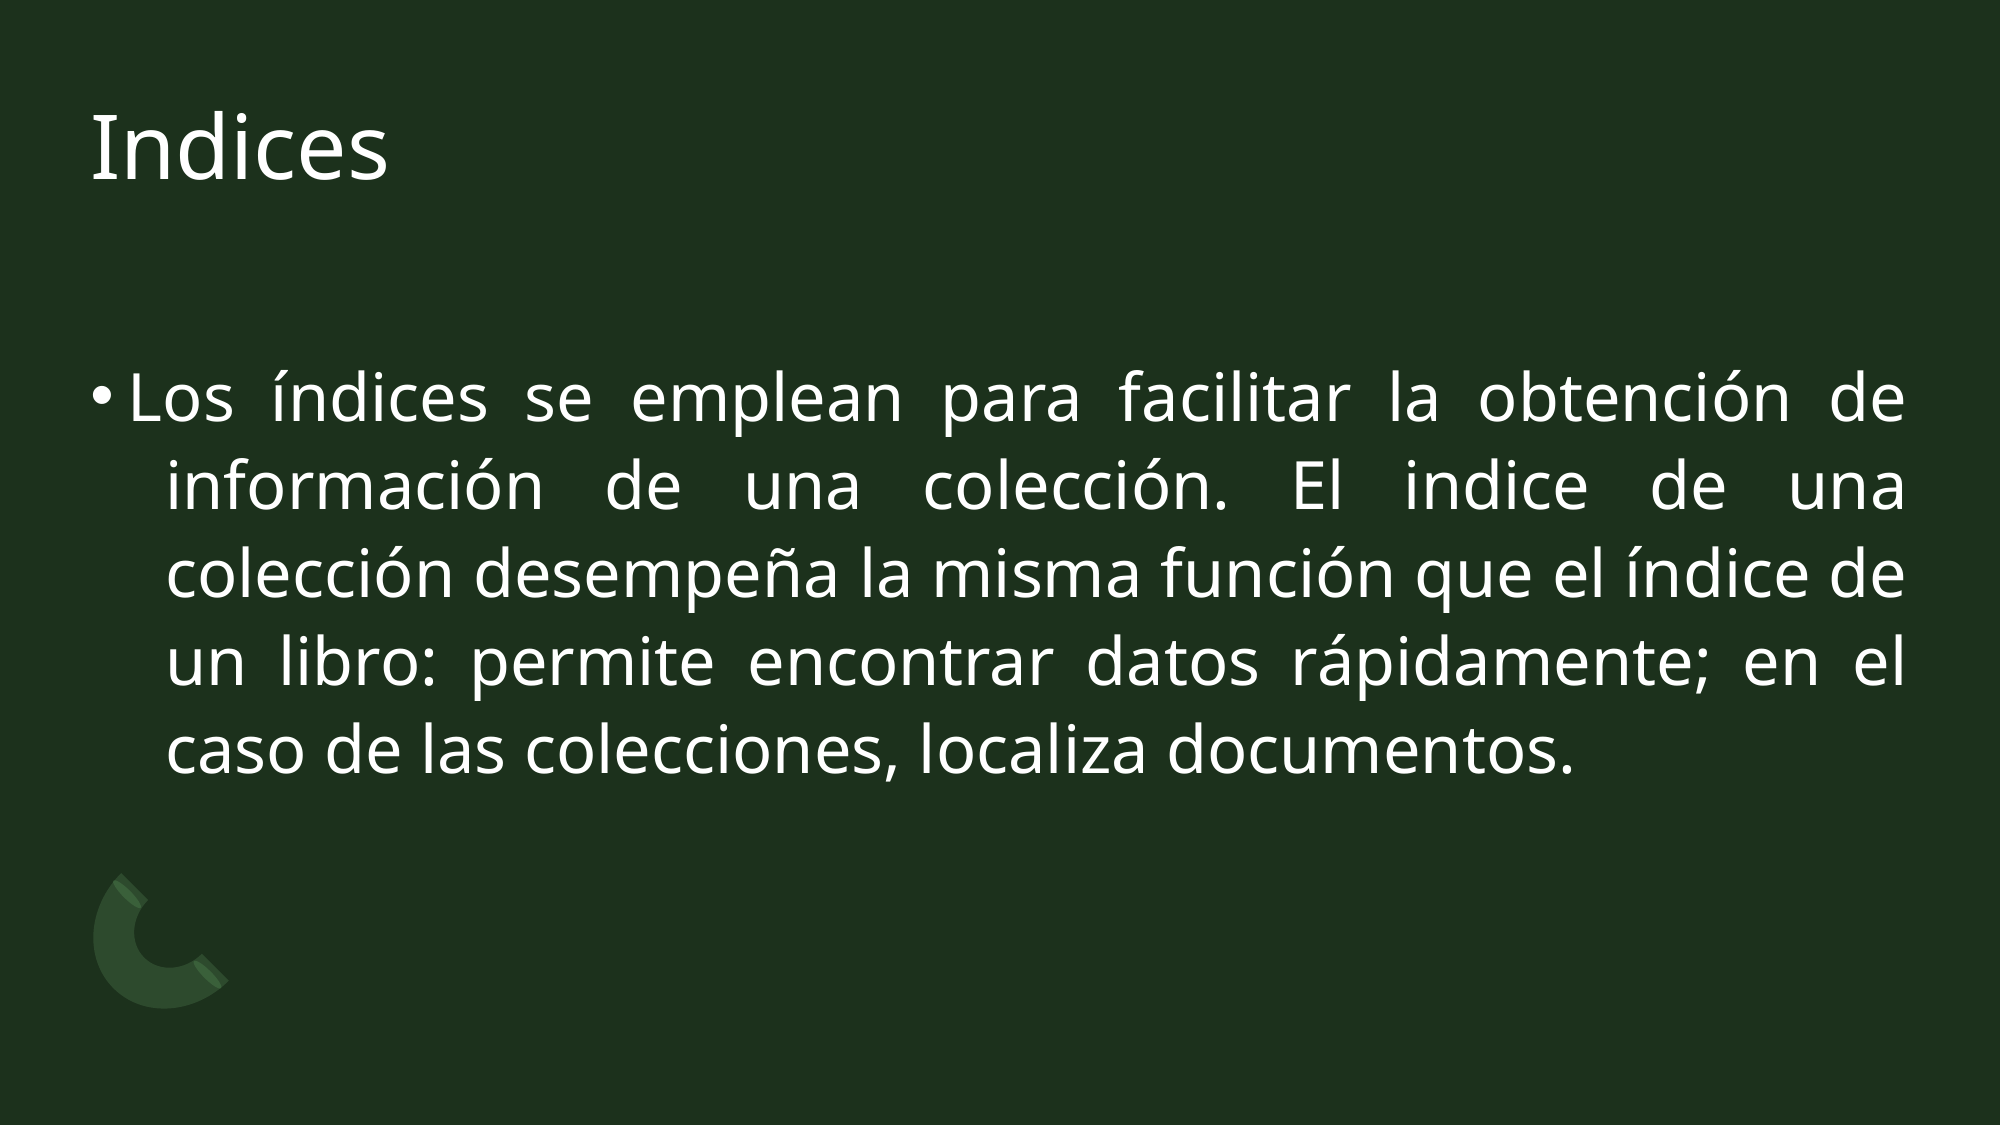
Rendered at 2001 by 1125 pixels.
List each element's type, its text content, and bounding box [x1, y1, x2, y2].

list Los índices se emplean para facilitar la obtención de información de una colección. El indice de una colección desempeña la misma función que el índice de un libro: permite encontrar datos rápidamente; en el caso de las colecciones, localiza documentos. [90, 346, 1910, 1000]
title Indices [90, 90, 1910, 309]
